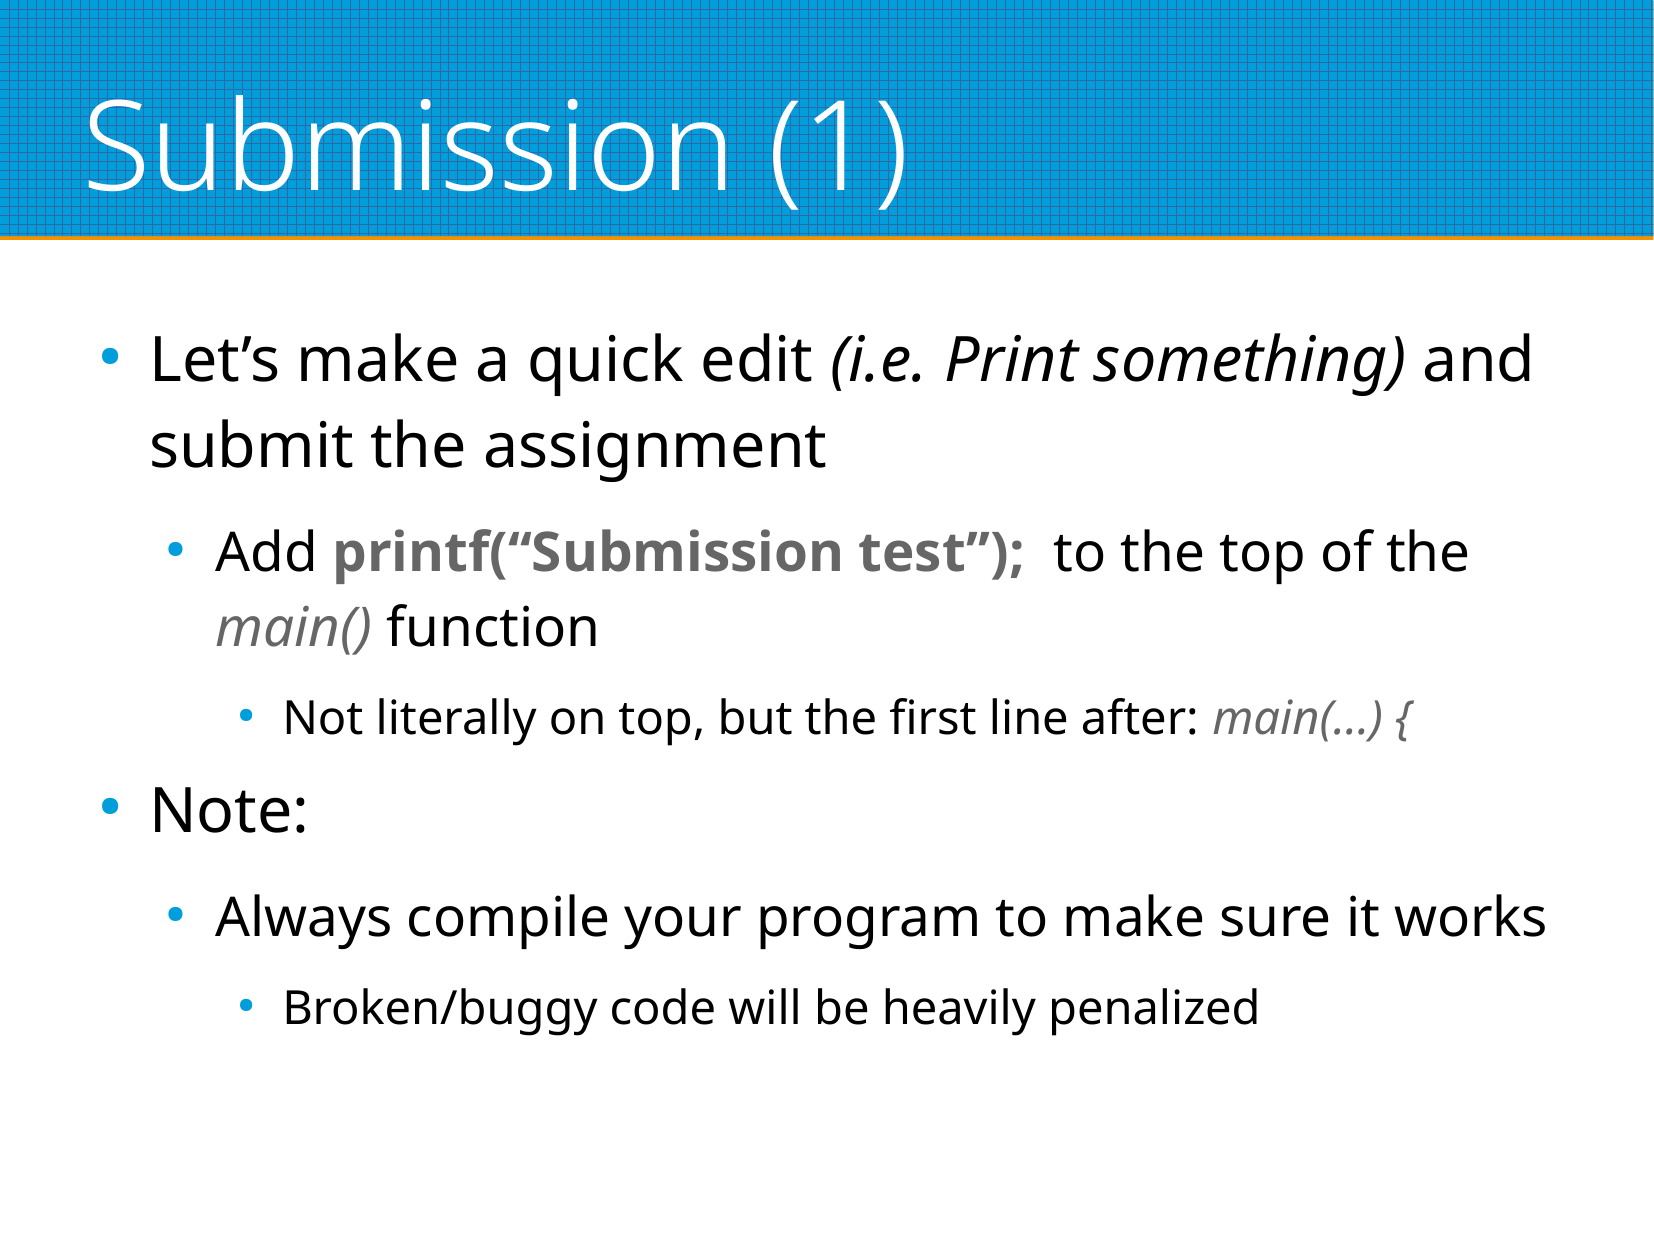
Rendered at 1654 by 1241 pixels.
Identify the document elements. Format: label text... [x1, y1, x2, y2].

list Let’s make a quick edit (i.e. Print something) and submit the assignment Add printf(‘‘Submission test’’); to the top of the main() function Not literally on top, but the first line after: main(…) { Note: Always compile your program to make sure it works Broken/buggy code will be heavily penalized [82, 314, 1563, 1081]
title Submission (1) [82, 19, 1571, 227]
